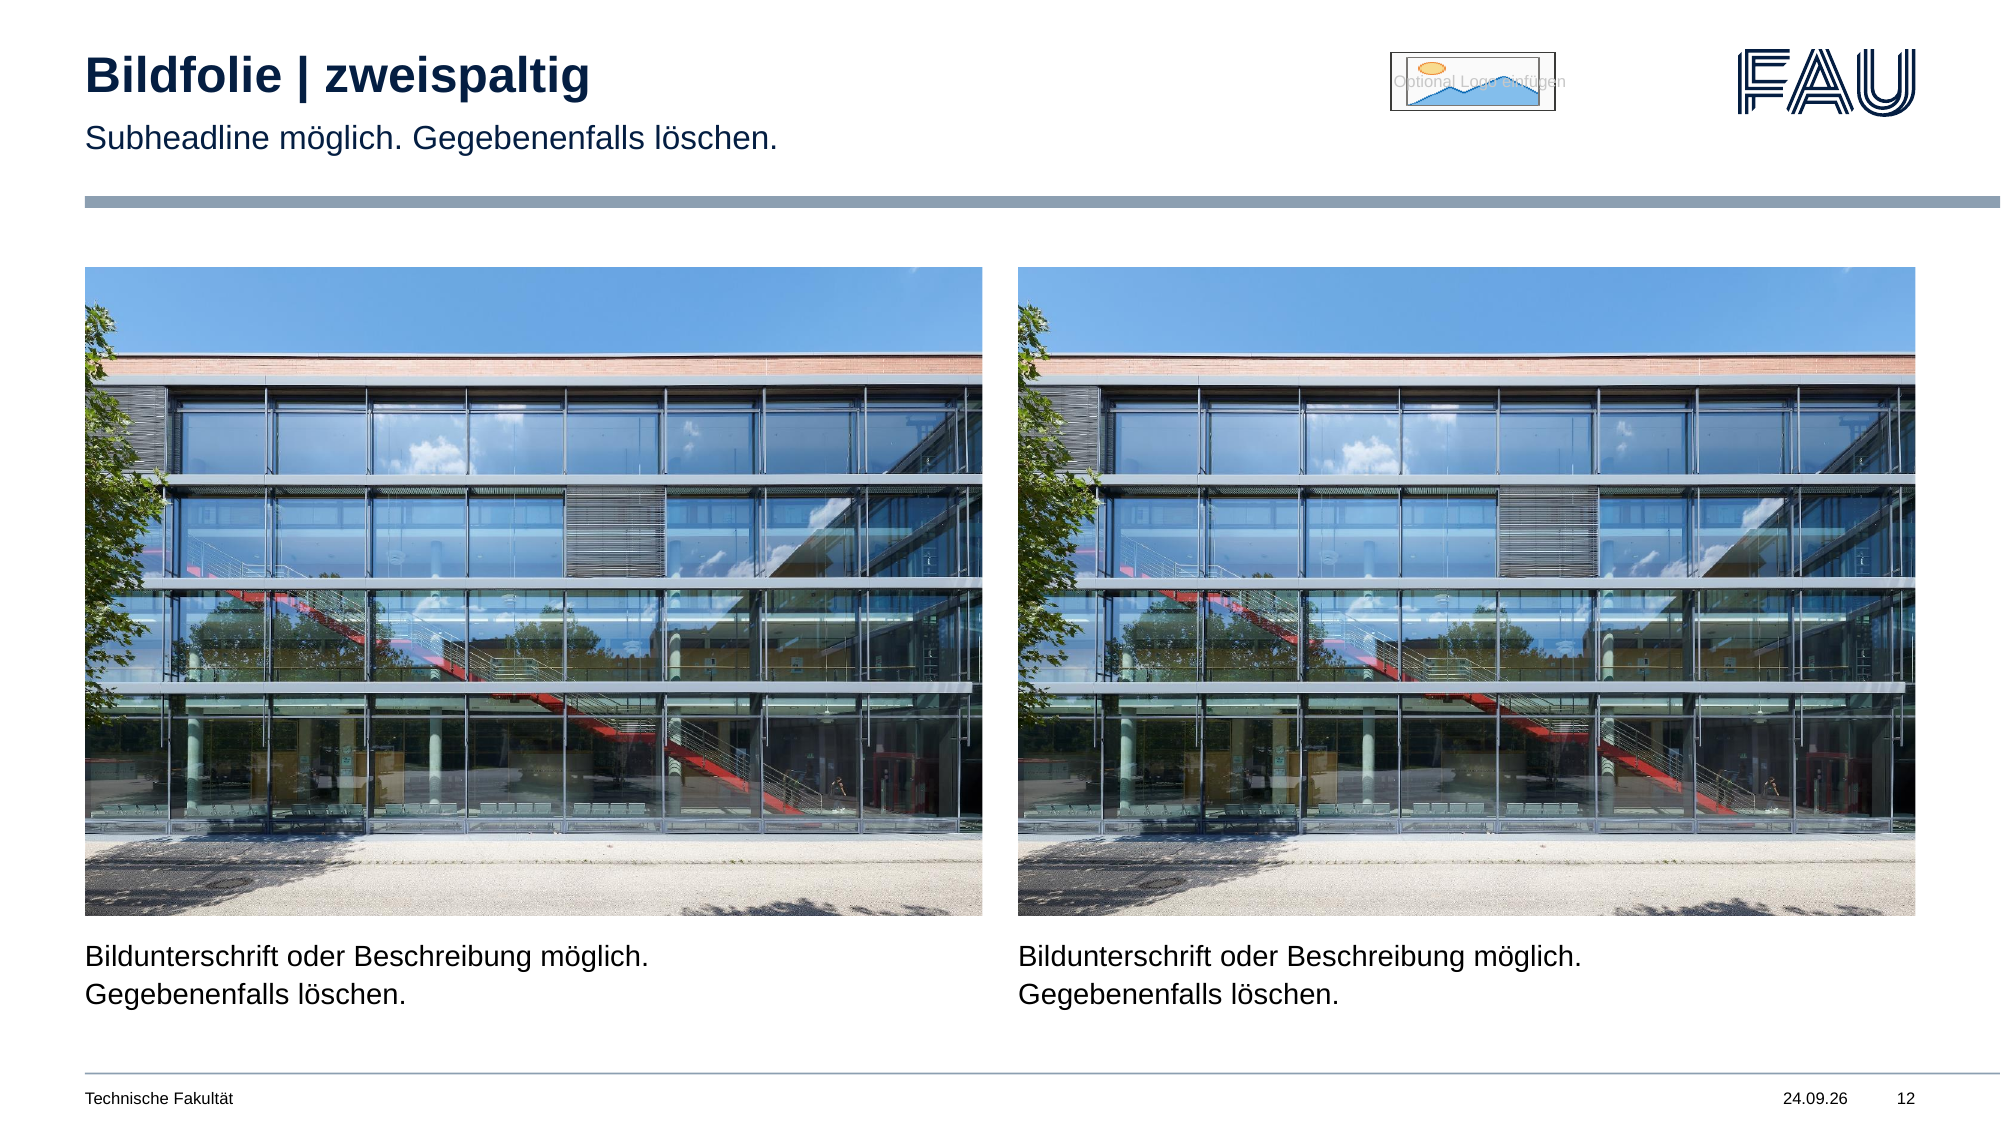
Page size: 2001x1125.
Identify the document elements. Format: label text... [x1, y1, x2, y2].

title Bildfolie | zweispaltig [85, 49, 1208, 104]
list Bildunterschrift oder Beschreibung möglich. Gegebenenfalls löschen. [85, 933, 983, 1018]
list Bildunterschrift oder Beschreibung möglich. Gegebenenfalls löschen. [1018, 933, 1916, 1018]
picture [85, 267, 983, 916]
picture [1018, 267, 1916, 916]
list Subheadline möglich. Gegebenenfalls löschen. [84, 112, 1208, 154]
slide_number <Foliennummer> [1883, 1088, 1916, 1109]
slide_number 20.07.22 [1708, 1088, 1849, 1109]
picture [1384, 49, 1562, 113]
footer Technische Fakultät [85, 1088, 983, 1109]
